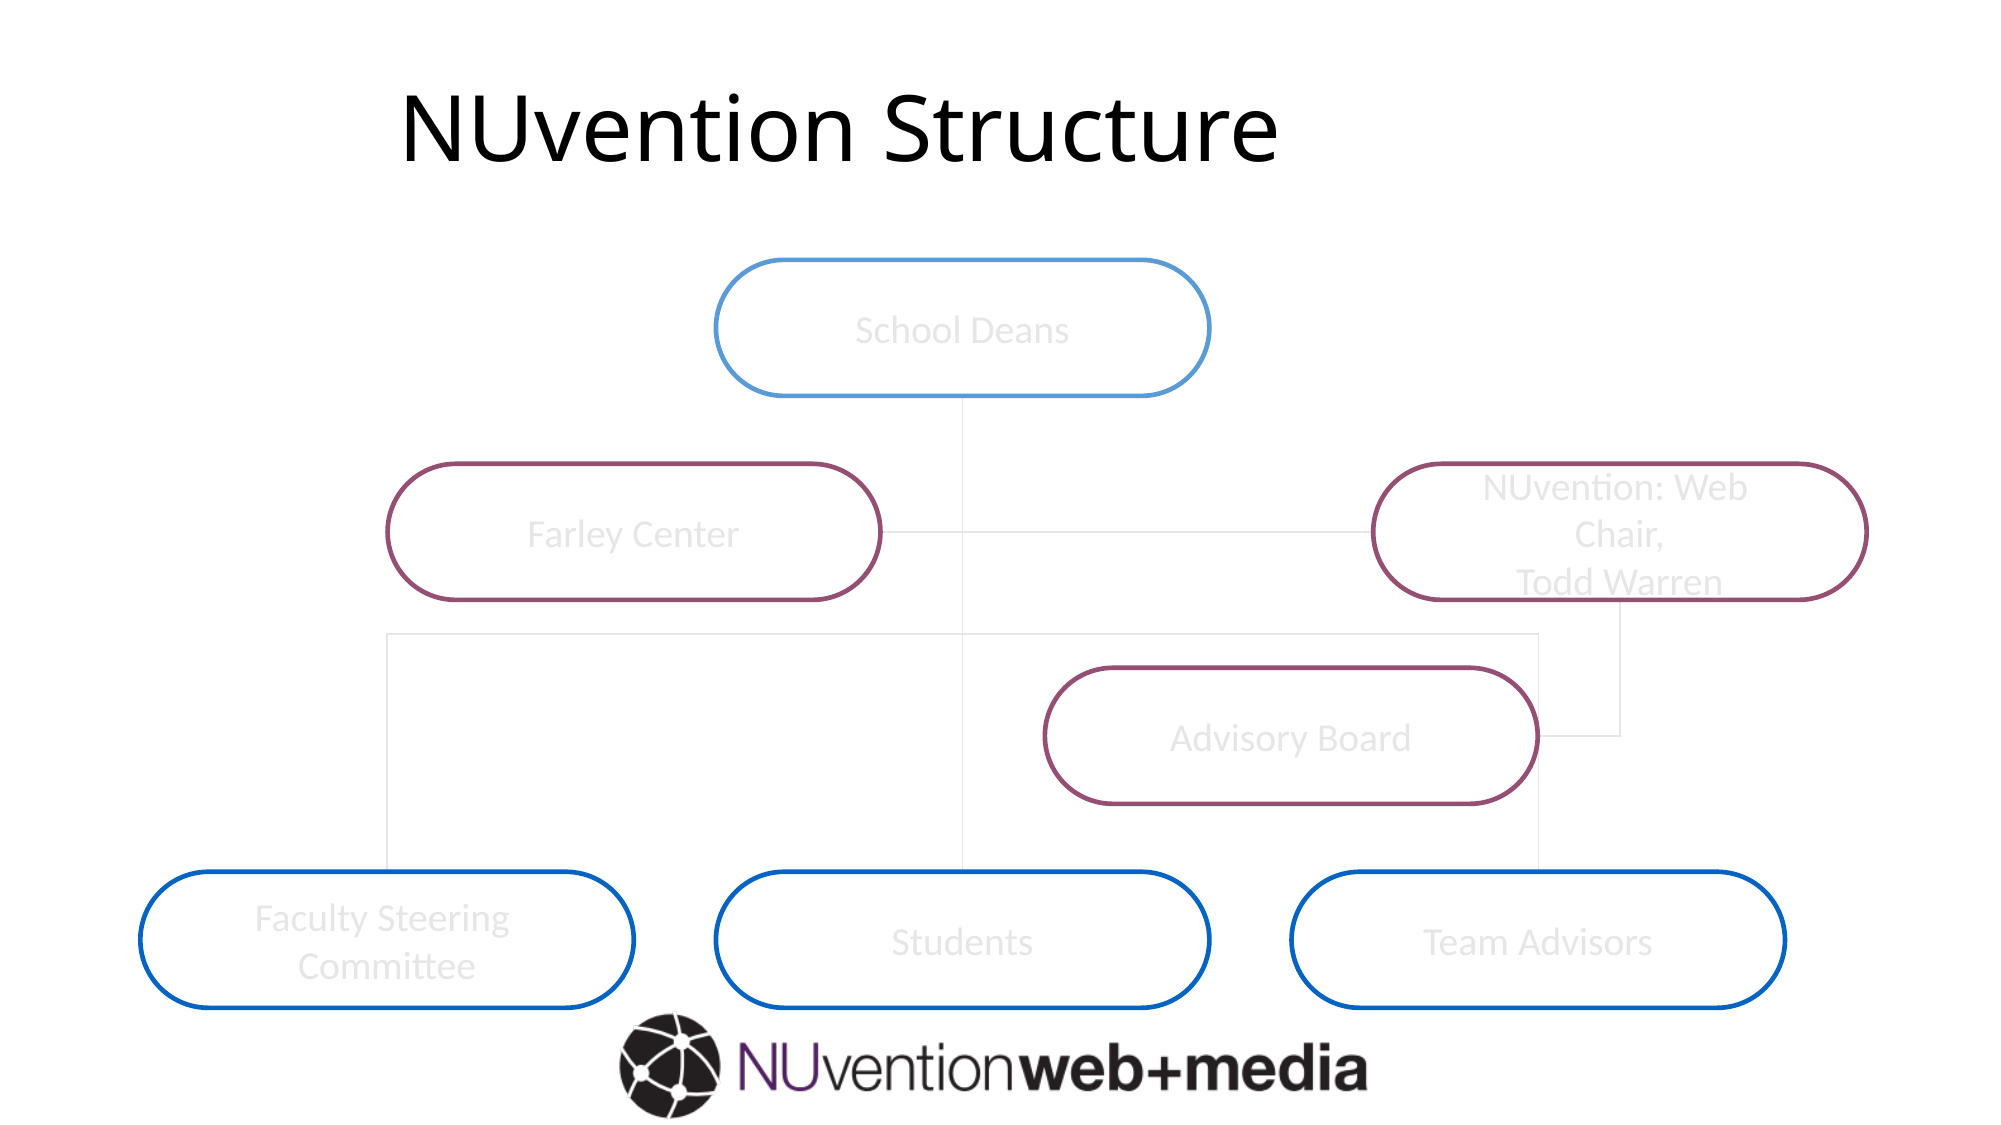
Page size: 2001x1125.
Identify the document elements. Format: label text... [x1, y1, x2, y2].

text_box NUvention: Web Chair, Todd Warren [1373, 463, 1867, 600]
text_box Advisory Board [1044, 667, 1538, 804]
text_box School Deans [715, 259, 1210, 396]
text_box Faculty Steering Committee [140, 871, 634, 1008]
title NUvention Structure [383, 75, 1584, 175]
text_box Team Advisors [1291, 871, 1786, 1008]
text_box Students [715, 871, 1210, 1008]
text_box Farley Center [387, 463, 881, 600]
